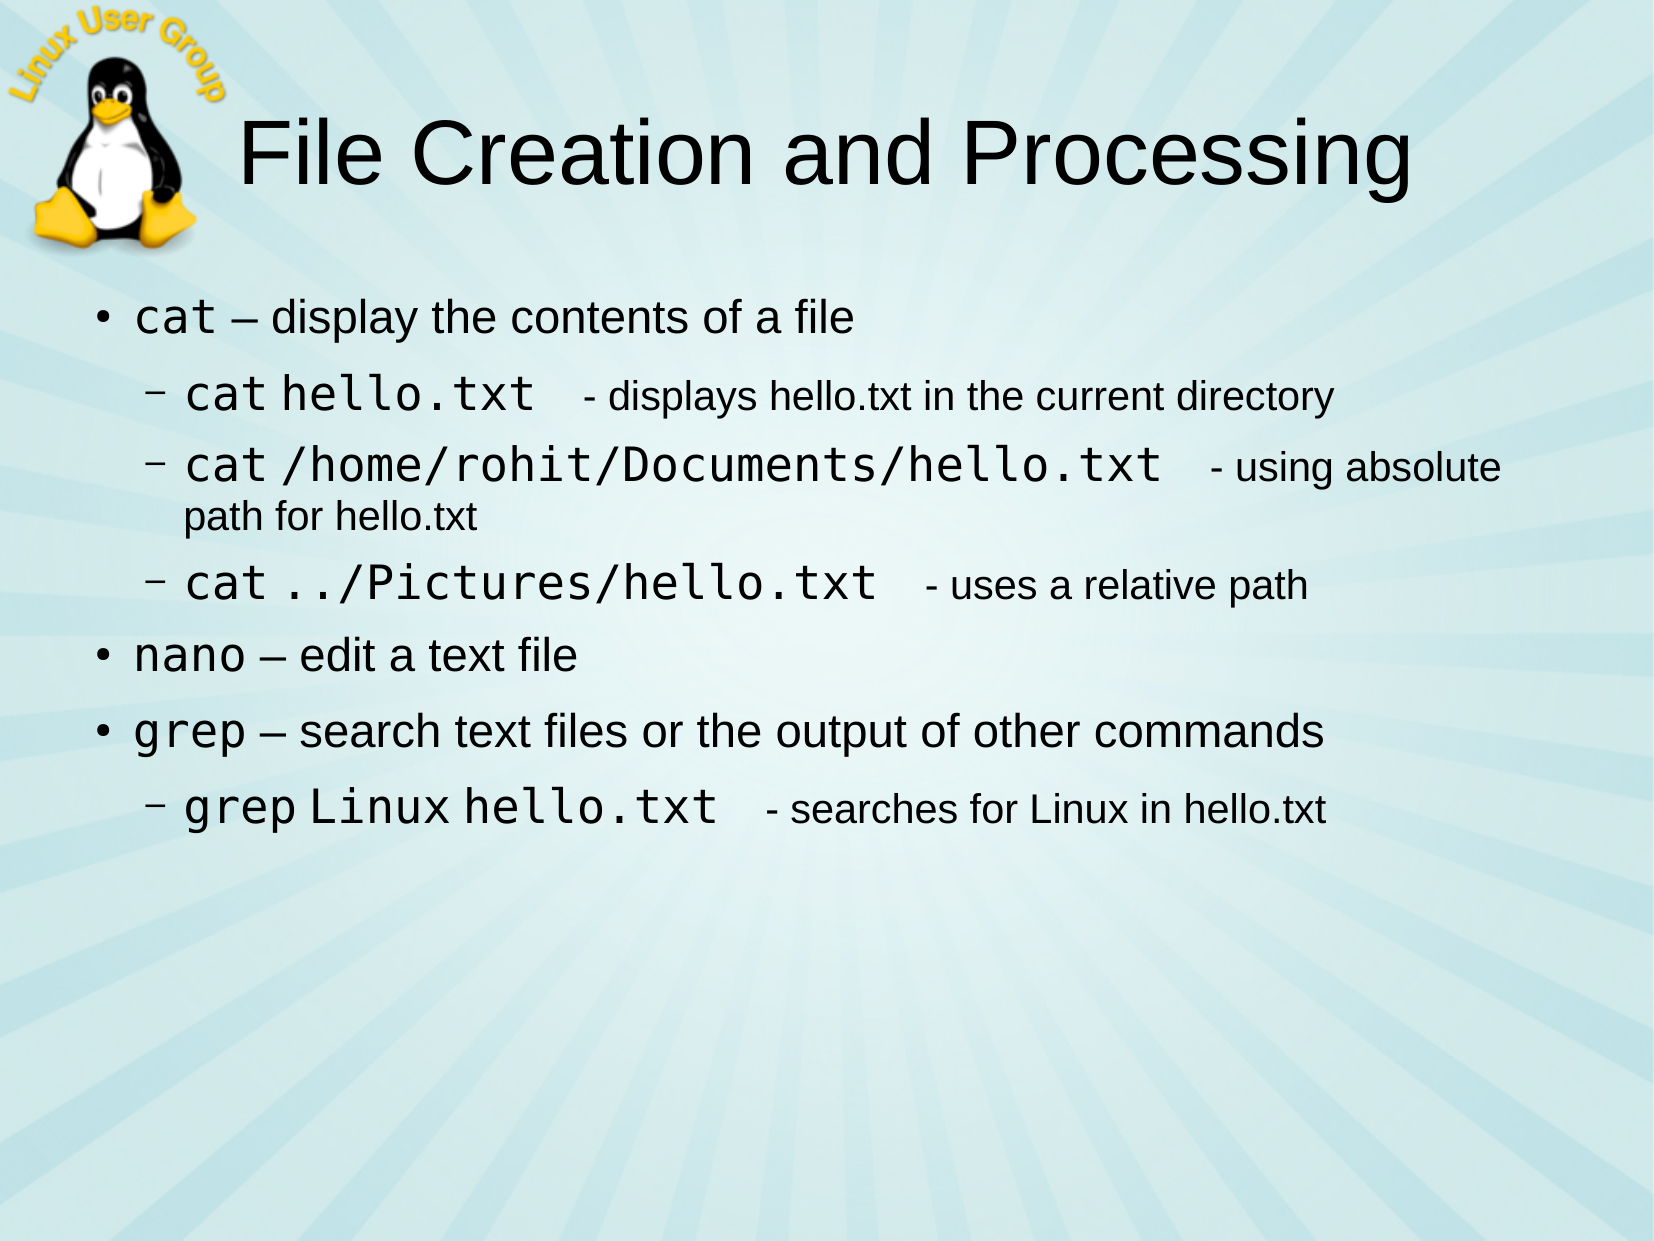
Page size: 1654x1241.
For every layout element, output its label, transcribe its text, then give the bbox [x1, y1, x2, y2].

list cat – display the contents of a file cat hello.txt - displays hello.txt in the current directory cat /home/rohit/Documents/hello.txt - using absolute path for hello.txt cat ../Pictures/hello.txt - uses a relative path nano – edit a text file grep – search text files or the output of other commands grep Linux hello.txt - searches for Linux in hello.txt [82, 290, 1571, 846]
picture [0, 0, 1654, 1241]
title File Creation and Processing [82, 49, 1571, 257]
